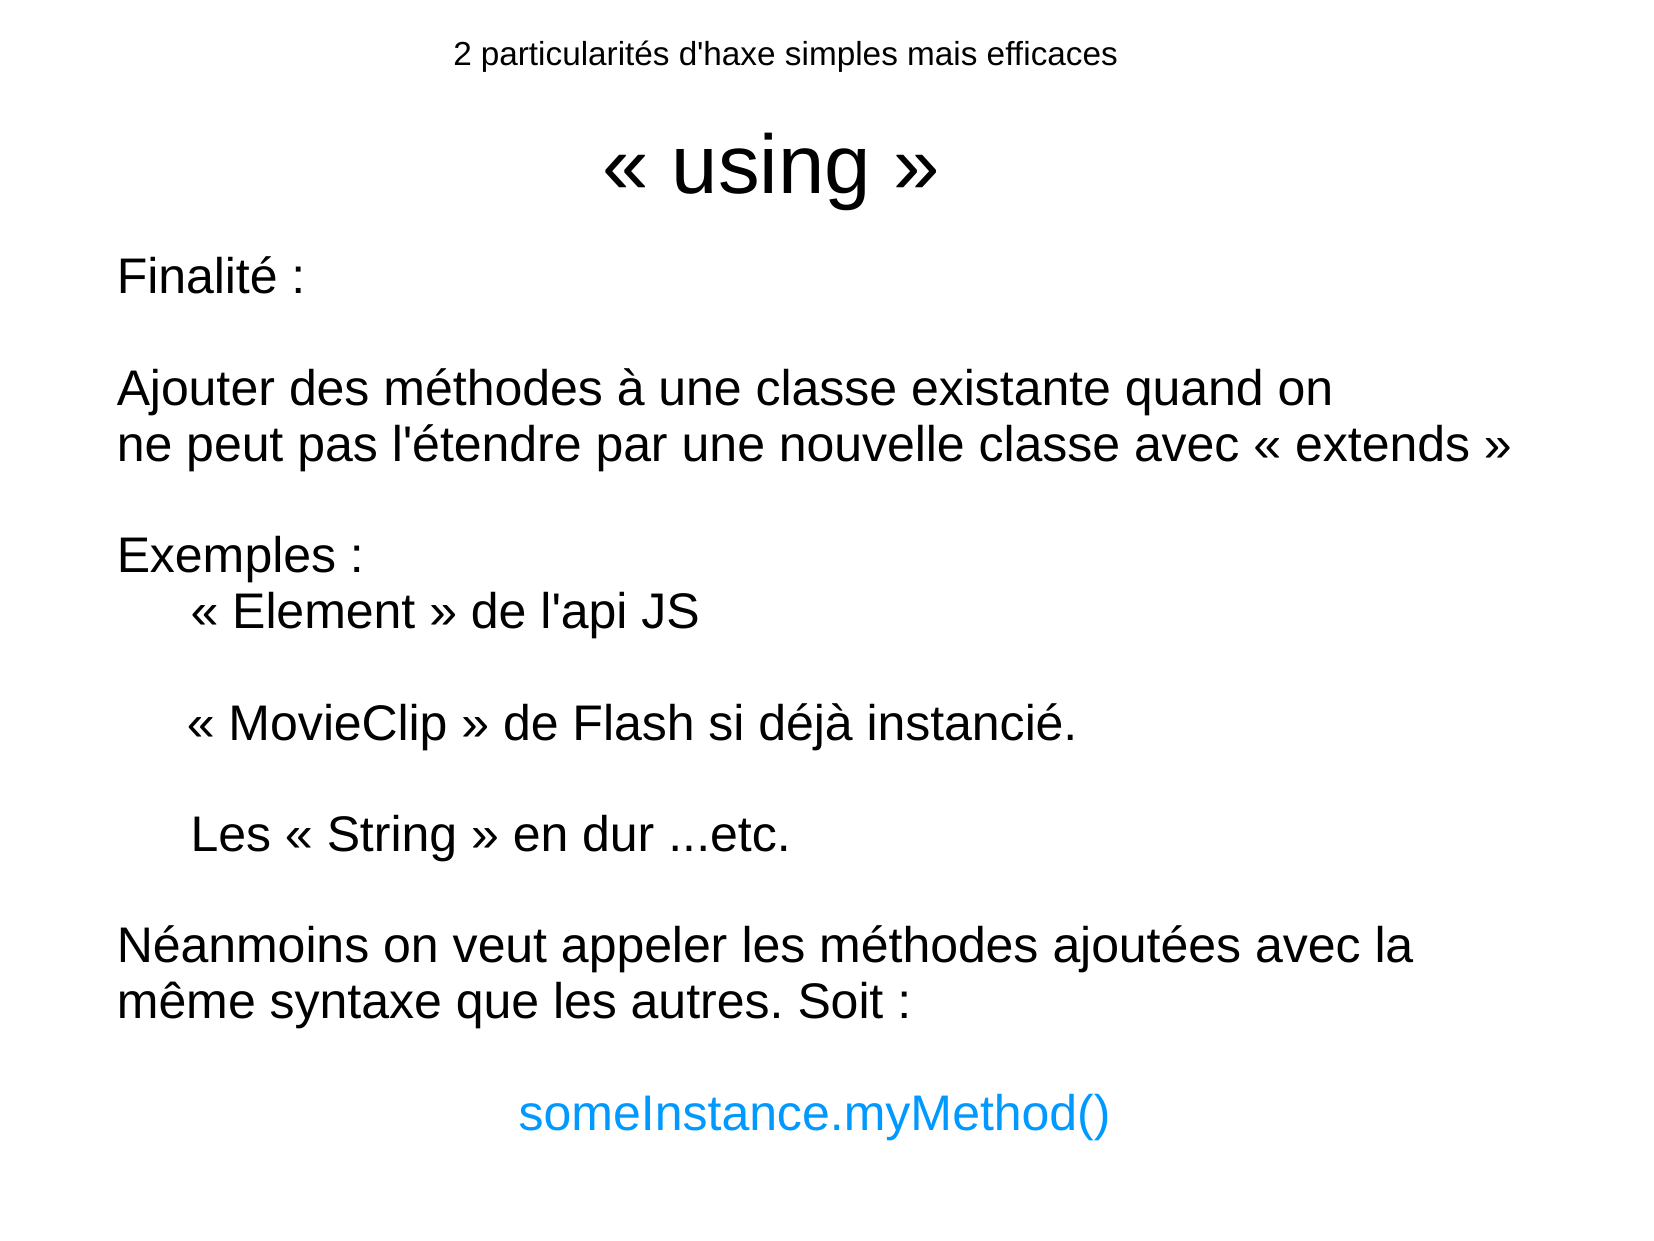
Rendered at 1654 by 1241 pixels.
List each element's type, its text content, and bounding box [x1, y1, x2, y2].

text_box 2 particularités d'haxe simples mais efficaces [438, 27, 1179, 81]
text_box Finalité : Ajouter des méthodes à une classe existante quand on ne peut pas l'étendre par une nouvelle classe avec « extends » Exemples : « Element » de l'api JS « MovieClip » de Flash si déjà instancié. Les « String » en dur ...etc. Néanmoins on veut appeler les méthodes ajoutées avec la même syntaxe que les autres. Soit : someInstance.myMethod() [102, 241, 1571, 1175]
text_box « using » [587, 111, 986, 220]
